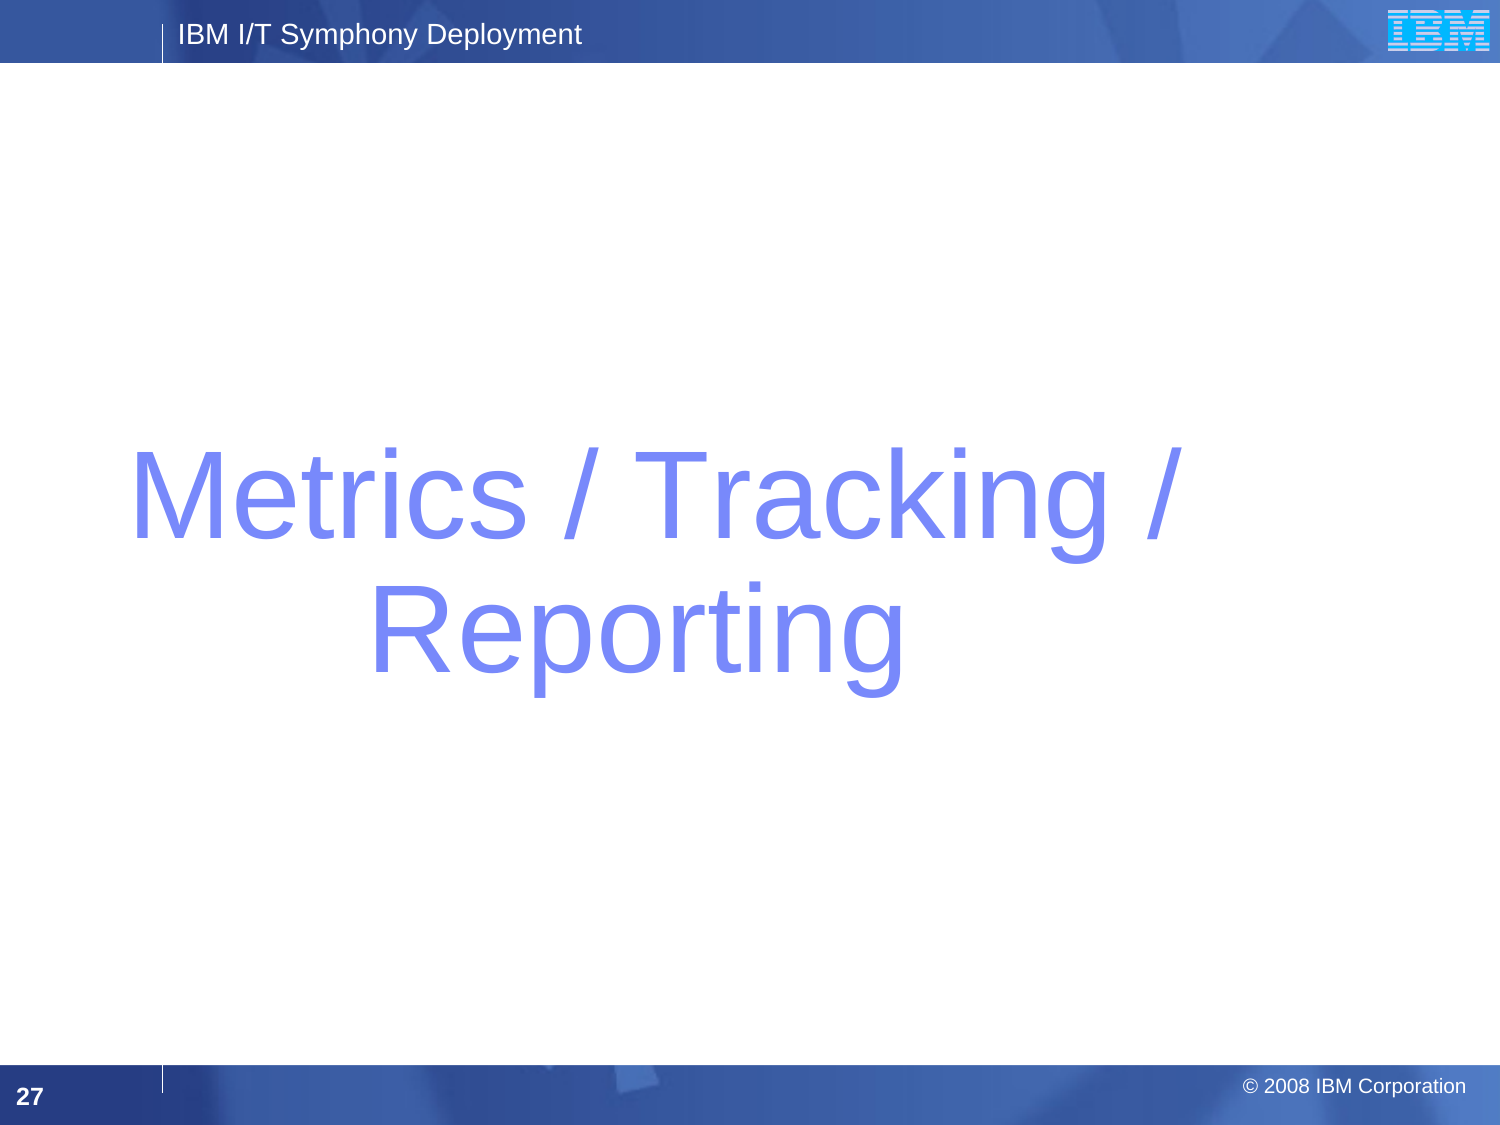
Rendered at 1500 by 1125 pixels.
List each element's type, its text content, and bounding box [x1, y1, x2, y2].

title Metrics / Tracking / Reporting [112, 248, 1246, 708]
text_box 1 [35, 1080, 119, 1118]
